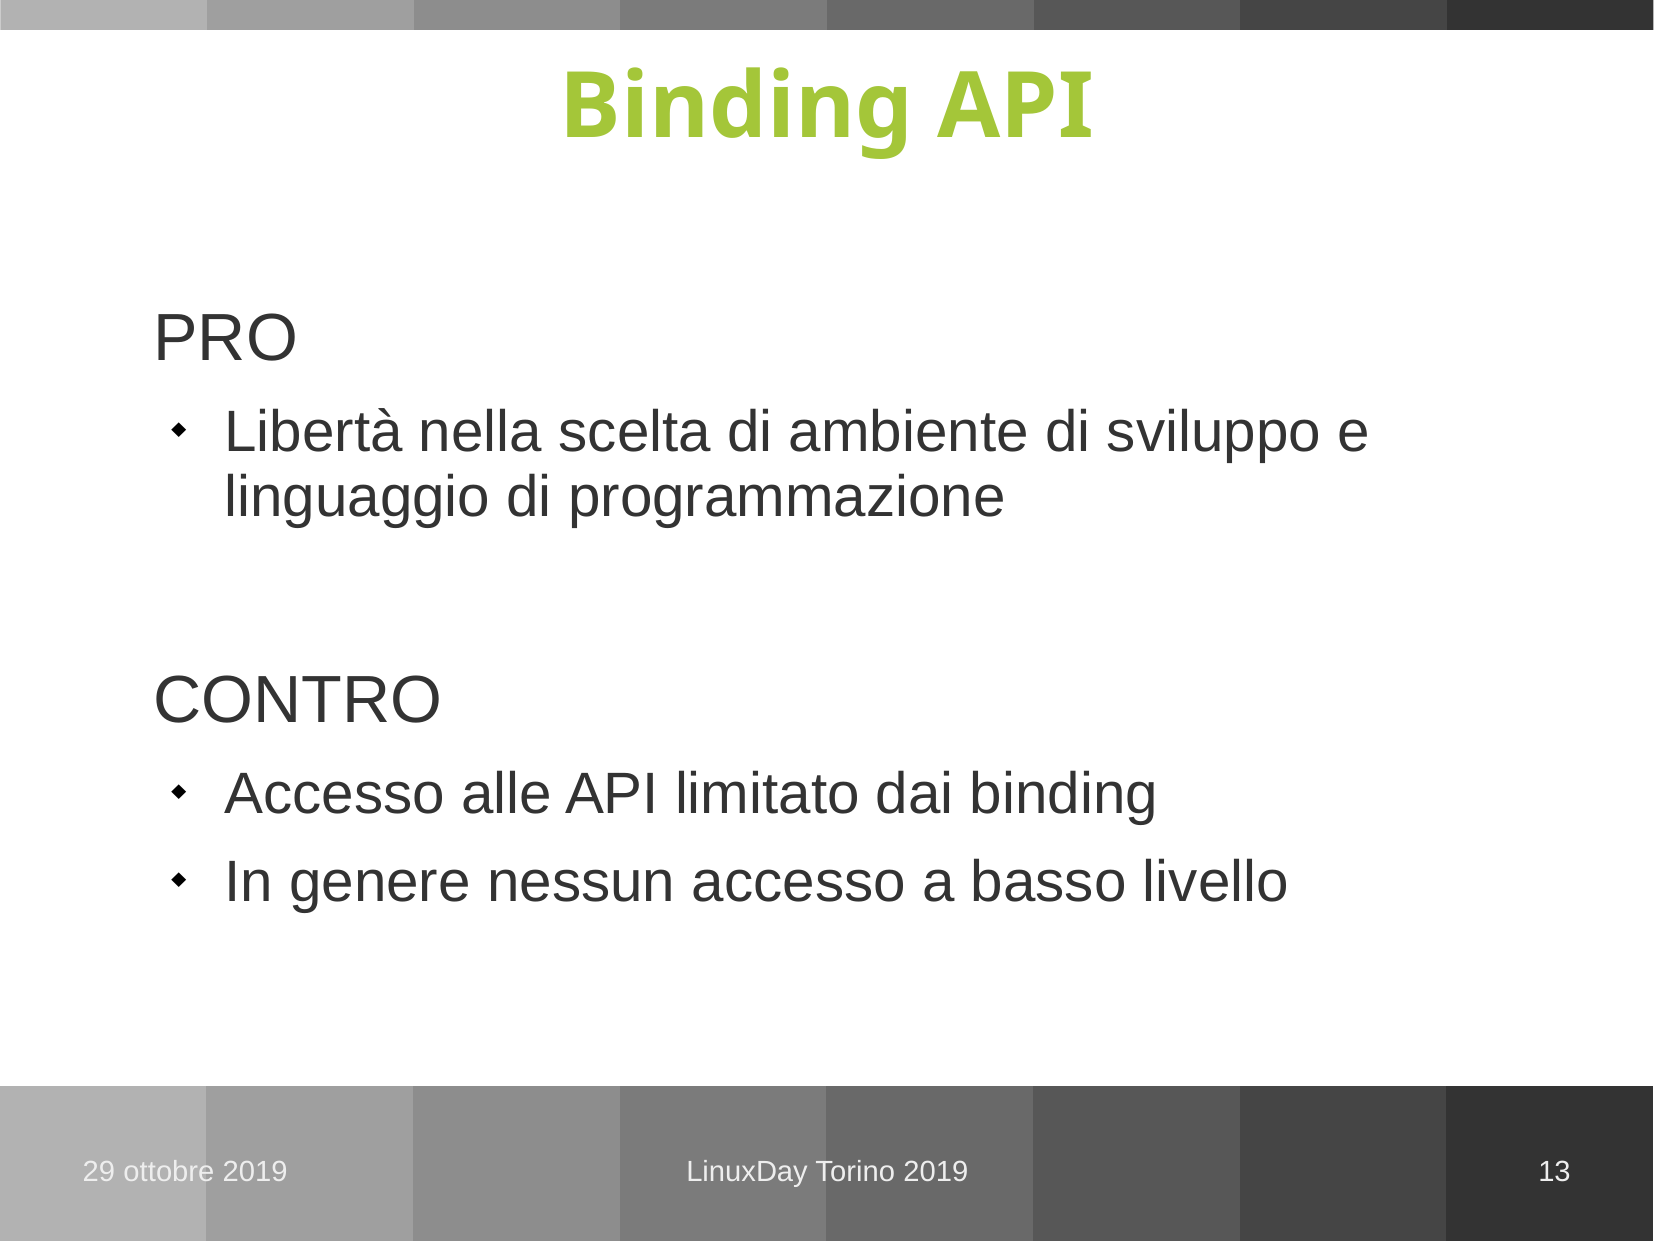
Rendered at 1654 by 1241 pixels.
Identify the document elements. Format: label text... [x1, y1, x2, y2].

list PRO Libertà nella scelta di ambiente di sviluppo e linguaggio di programmazione CONTRO Accesso alle API limitato dai binding In genere nessun accesso a basso livello [82, 300, 1571, 1010]
title Binding API [82, 49, 1571, 155]
